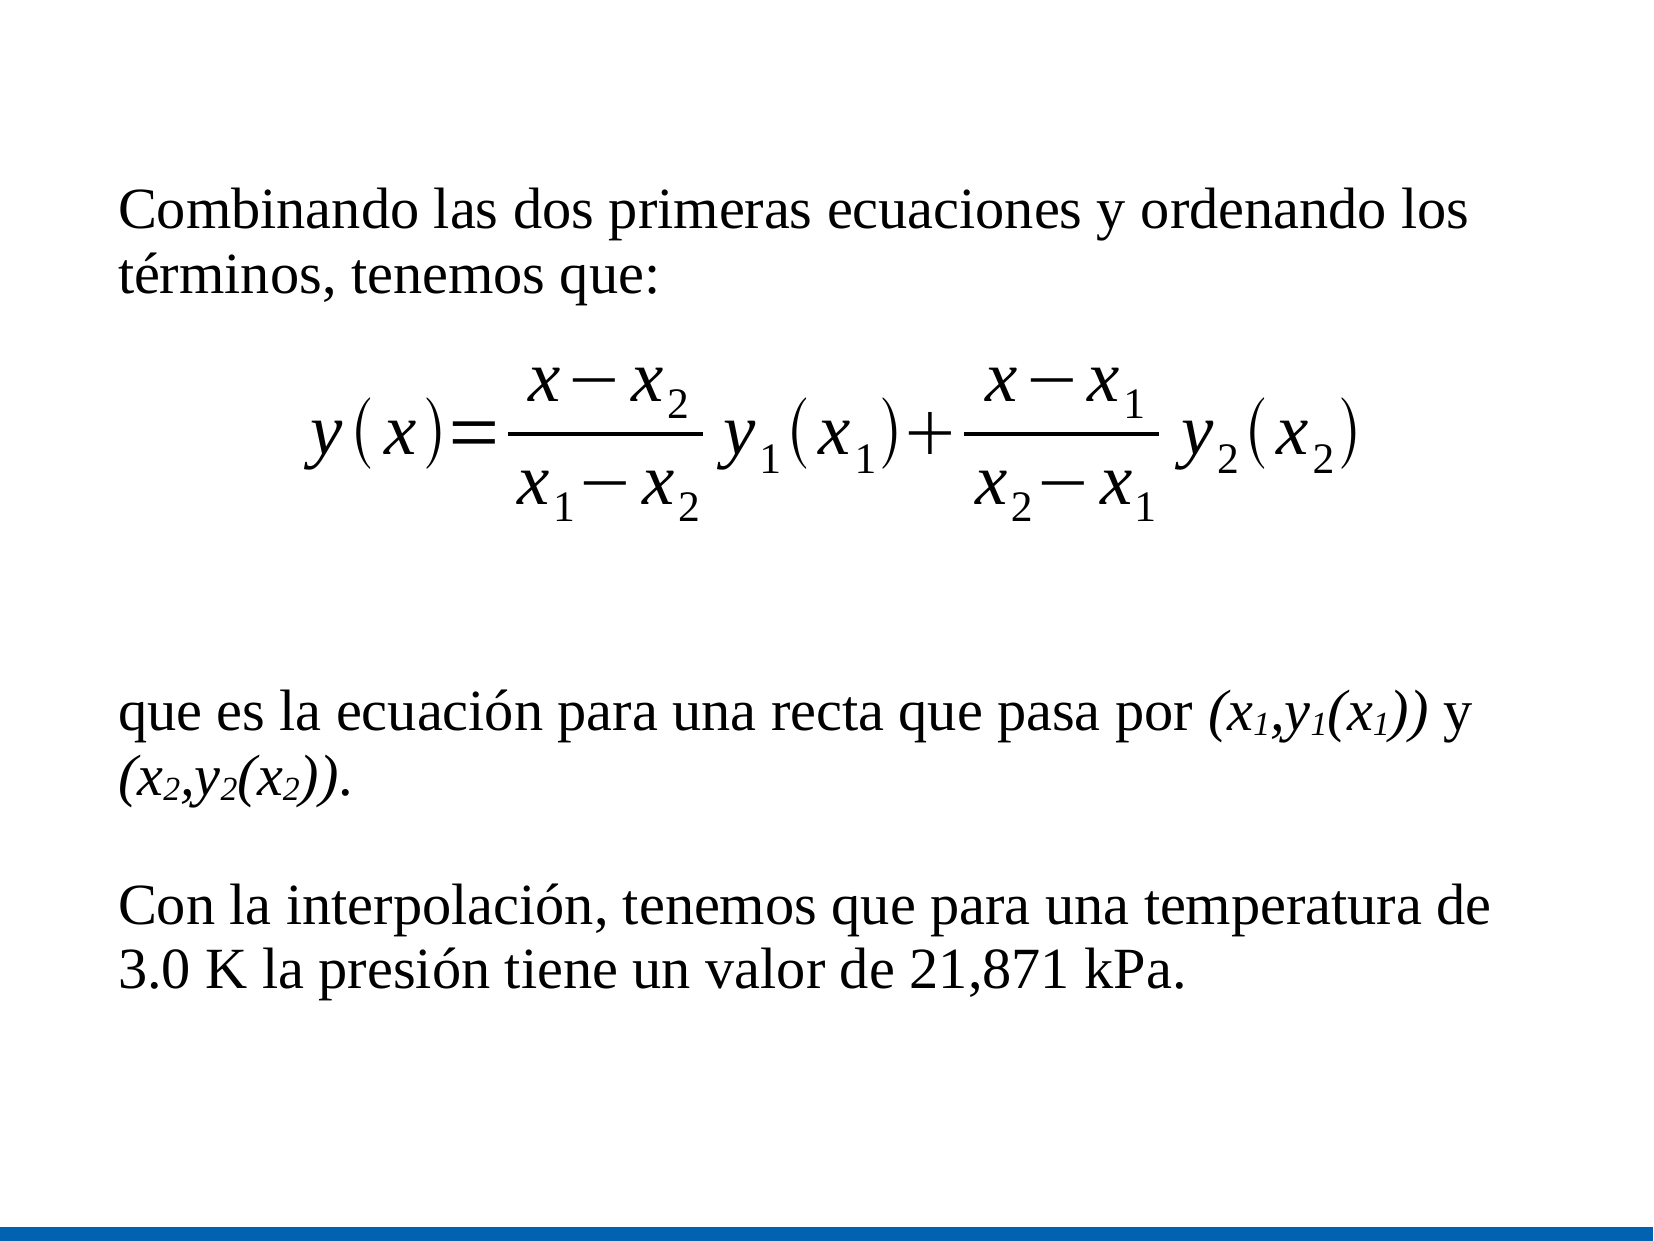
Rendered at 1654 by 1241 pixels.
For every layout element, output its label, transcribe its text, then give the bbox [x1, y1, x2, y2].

text_box que es la ecuación para una recta que pasa por (x1,y1(x1)) y (x2,y2(x2)). Con la interpolación, tenemos que para una temperatura de 3.0 K la presión tiene un valor de 21,871 kPa. [118, 646, 1530, 1034]
subtitle Combinando las dos primeras ecuaciones y ordenando los términos, tenemos que: [118, 88, 1530, 394]
chart [295, 336, 1368, 532]
